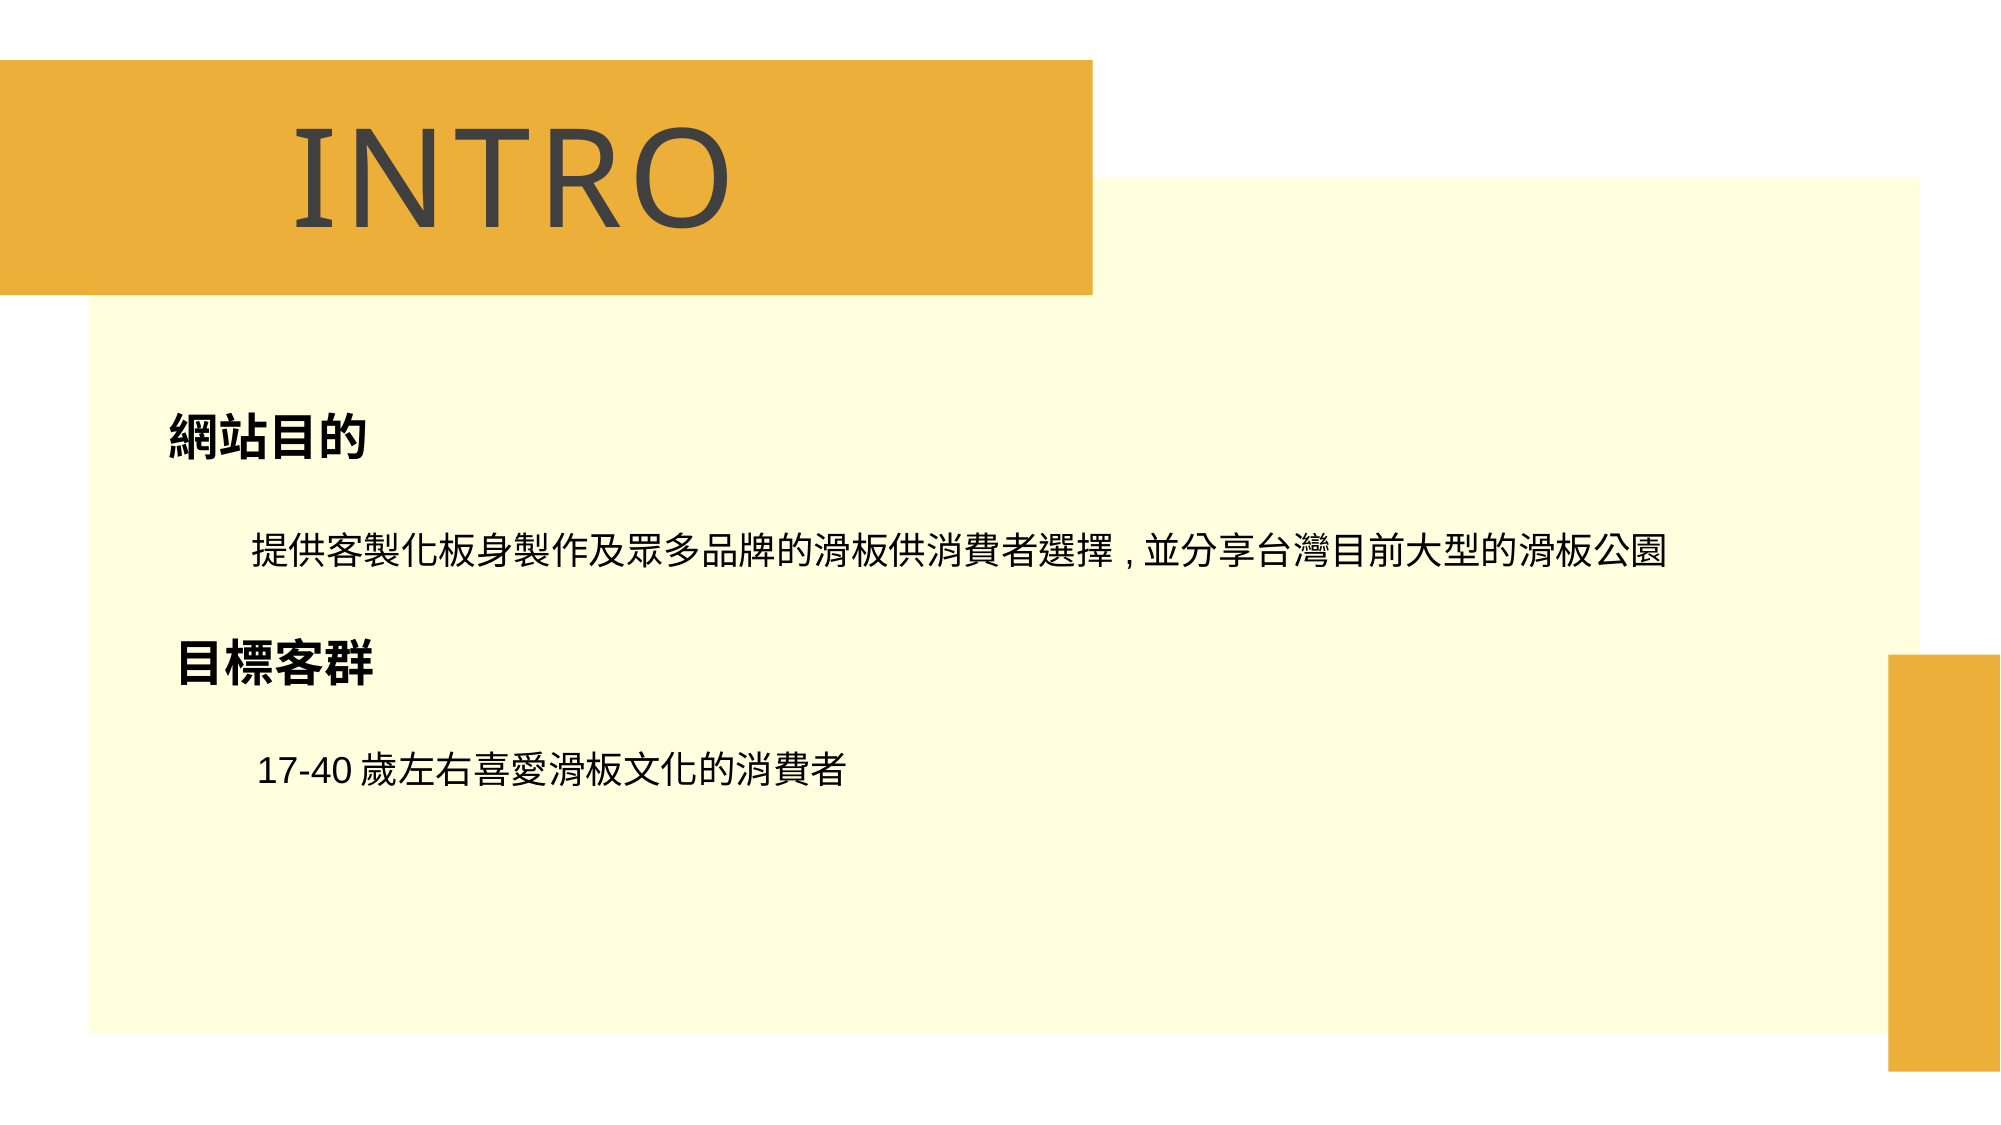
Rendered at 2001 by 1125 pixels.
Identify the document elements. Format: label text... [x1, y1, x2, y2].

text_box [0, 60, 2000, 1072]
text_box 目標客群 [159, 616, 1128, 698]
text_box 網站目的 [153, 389, 1122, 472]
text_box INTRO [71, 82, 957, 263]
text_box 17-40歲左右喜愛滑板文化的消費者 [242, 733, 1837, 848]
text_box 提供客製化板身製作及眾多品牌的滑板供消費者選擇,並分享台灣目前大型的滑板公園 [236, 513, 1831, 629]
